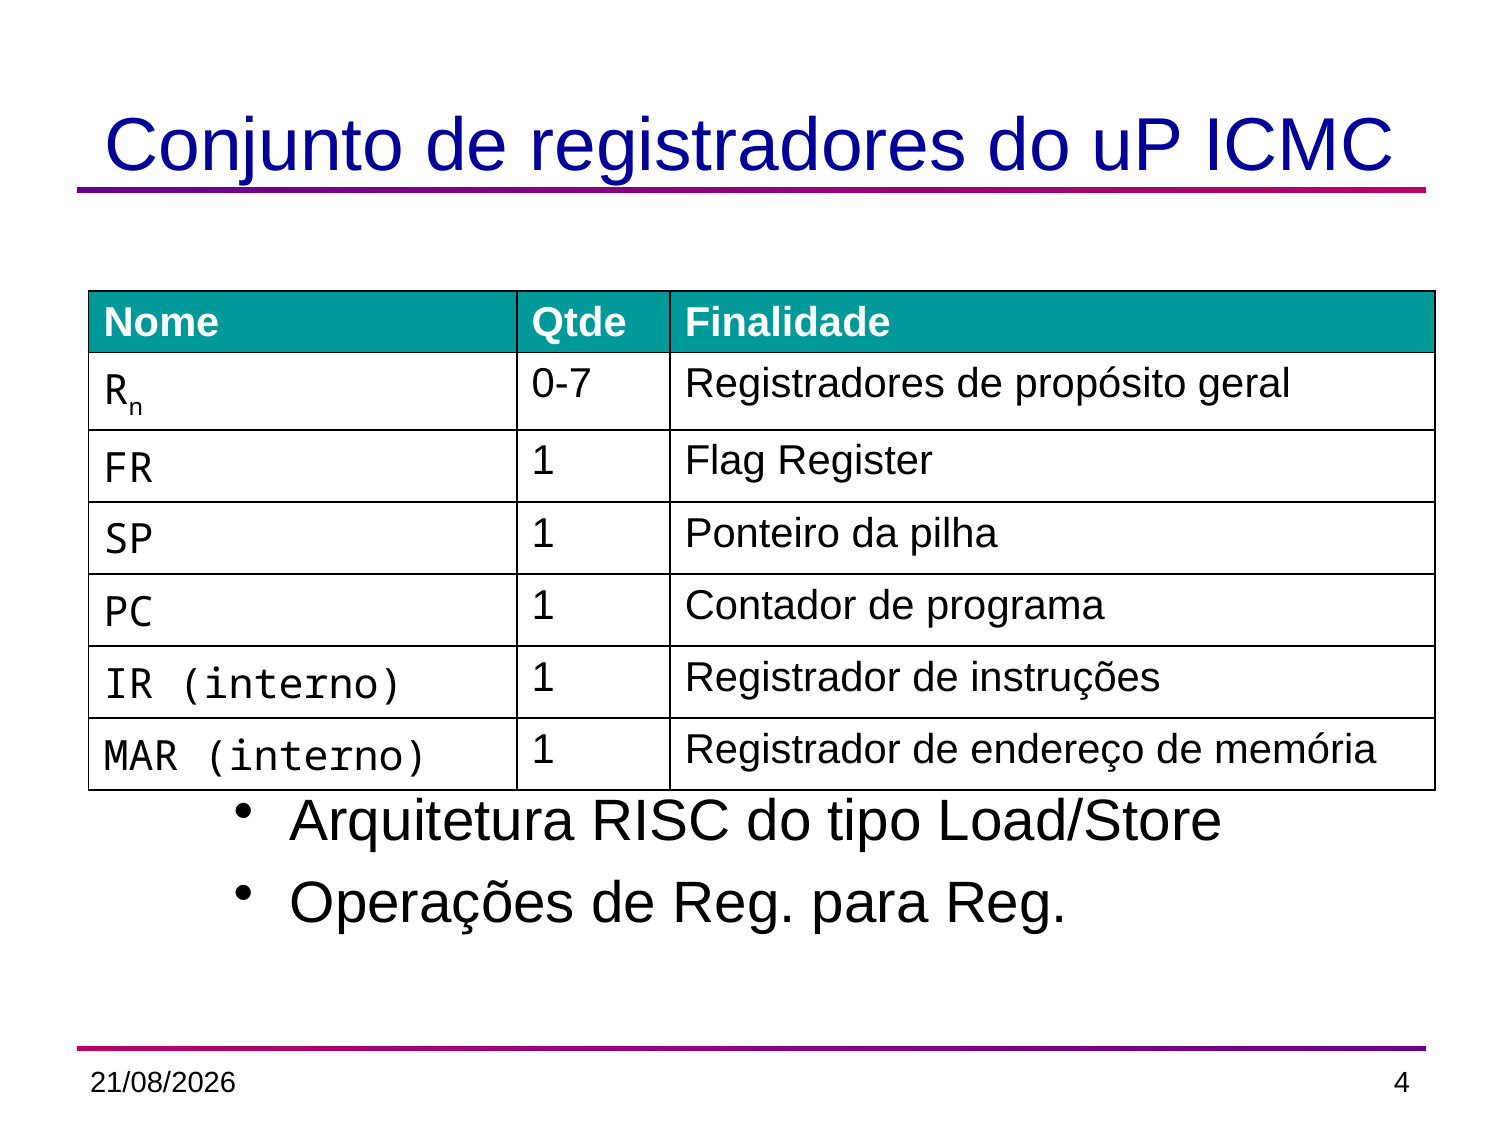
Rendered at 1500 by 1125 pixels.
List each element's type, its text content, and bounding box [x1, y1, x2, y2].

slide_number 17/07/2024 [75, 1055, 425, 1125]
table_header Qtde [518, 292, 669, 352]
table_cell PC [89, 575, 516, 645]
table_cell 1 [518, 647, 669, 717]
table_cell Registrador de instruções [671, 647, 1434, 717]
table_cell 1 [518, 719, 669, 775]
table_cell 1 [518, 503, 669, 573]
table_cell Ponteiro da pilha [671, 503, 1434, 573]
table_cell 1 [518, 431, 669, 501]
table_cell 0-7 [518, 353, 669, 429]
title Conjunto de registradores do uP ICMC [76, 74, 1424, 193]
slide_number <número> [1074, 1055, 1425, 1125]
table_cell IR (interno) [89, 647, 516, 717]
table_cell 1 [518, 575, 669, 645]
table_cell Contador de programa [671, 575, 1434, 645]
text_box Arquitetura RISC do tipo Load/Store Operações de Reg. para Reg. [218, 775, 1269, 1019]
table_cell FR [89, 431, 516, 501]
table_header Nome [89, 292, 516, 352]
table_cell Registradores de propósito geral [671, 353, 1434, 429]
table_cell Registrador de endereço de memória [671, 719, 1434, 789]
table_cell Flag Register [671, 431, 1434, 501]
table_cell MAR (interno) [89, 719, 516, 789]
table_cell Rn [89, 353, 516, 429]
table_header Finalidade [671, 292, 1434, 352]
table_cell SP [89, 503, 516, 573]
